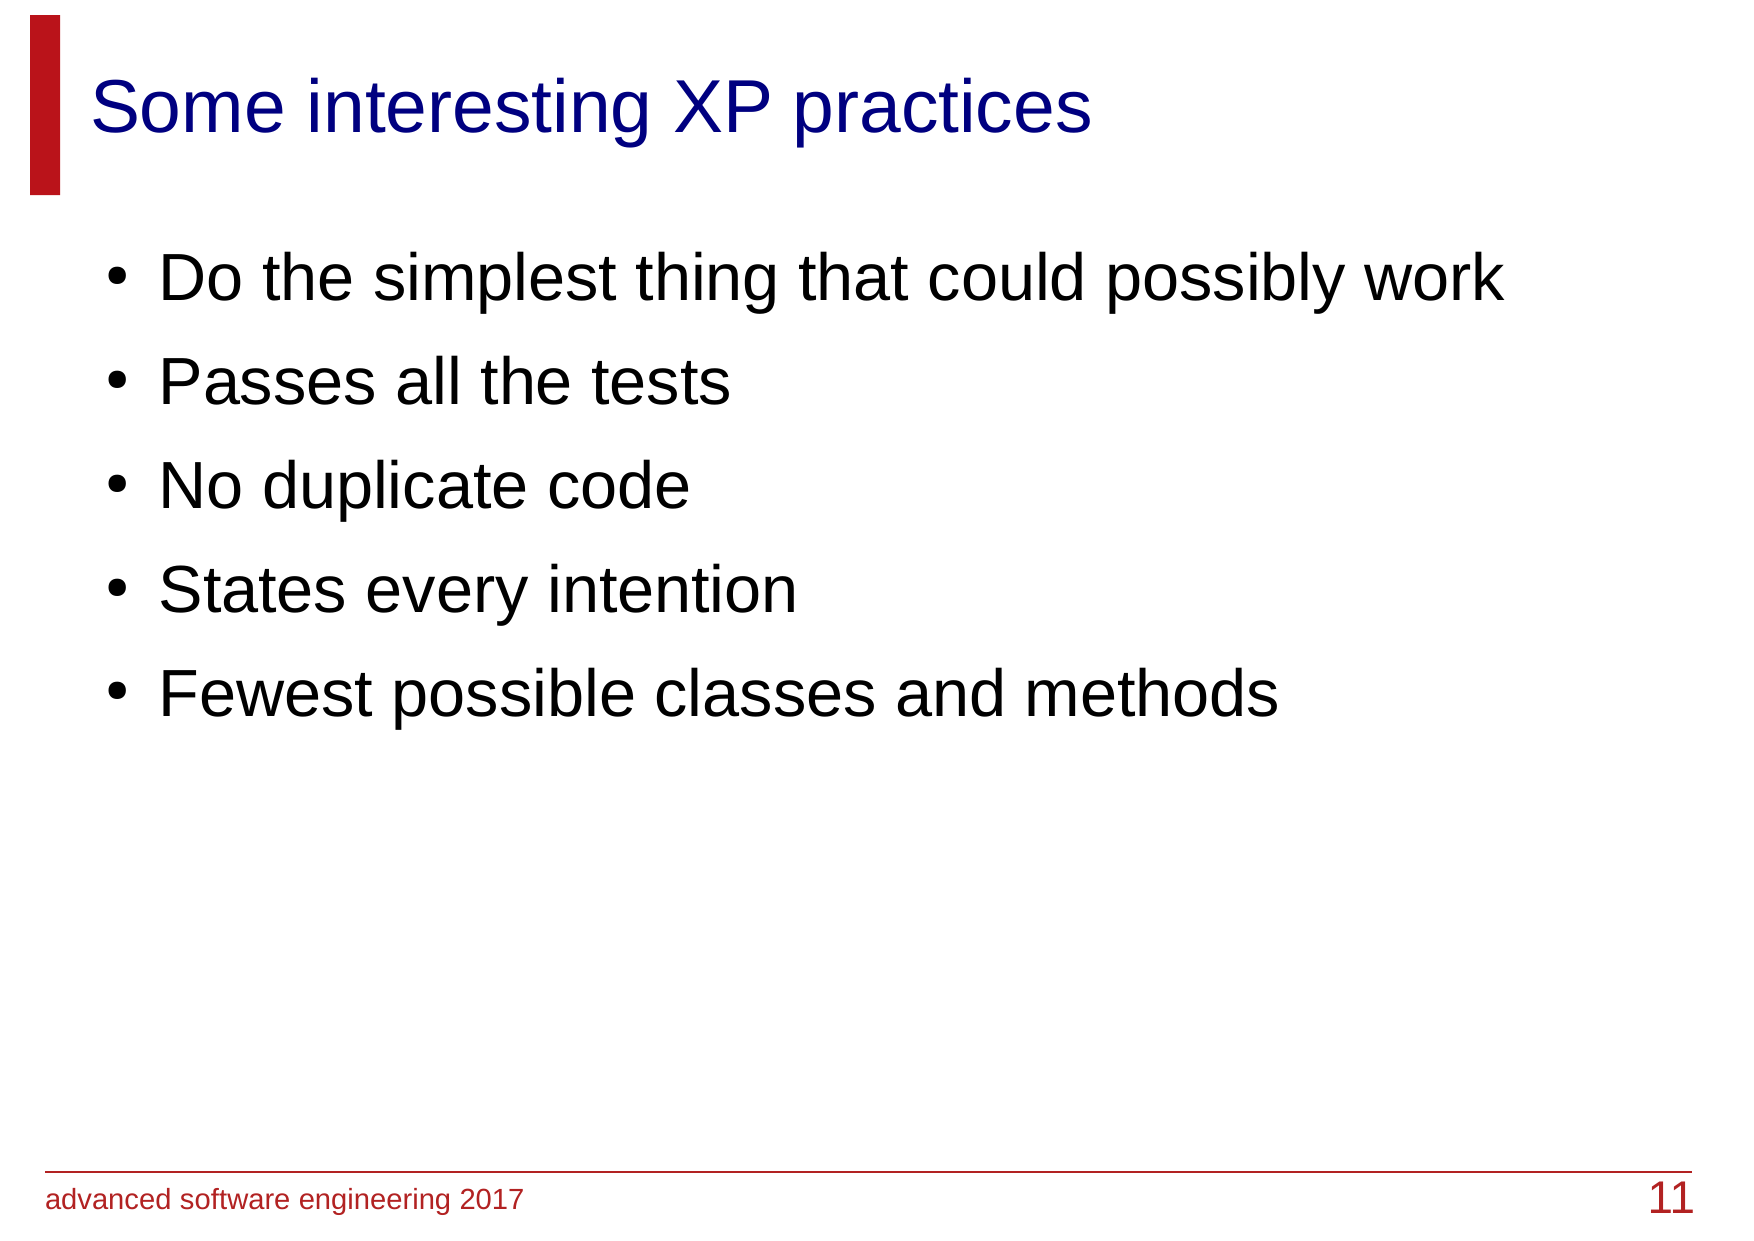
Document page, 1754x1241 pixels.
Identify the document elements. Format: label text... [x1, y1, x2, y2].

list Do the simplest thing that could possibly work Passes all the tests No duplicate code States every intention Fewest possible classes and methods [87, 240, 1696, 1130]
title Some interesting XP practices [90, 17, 1696, 196]
